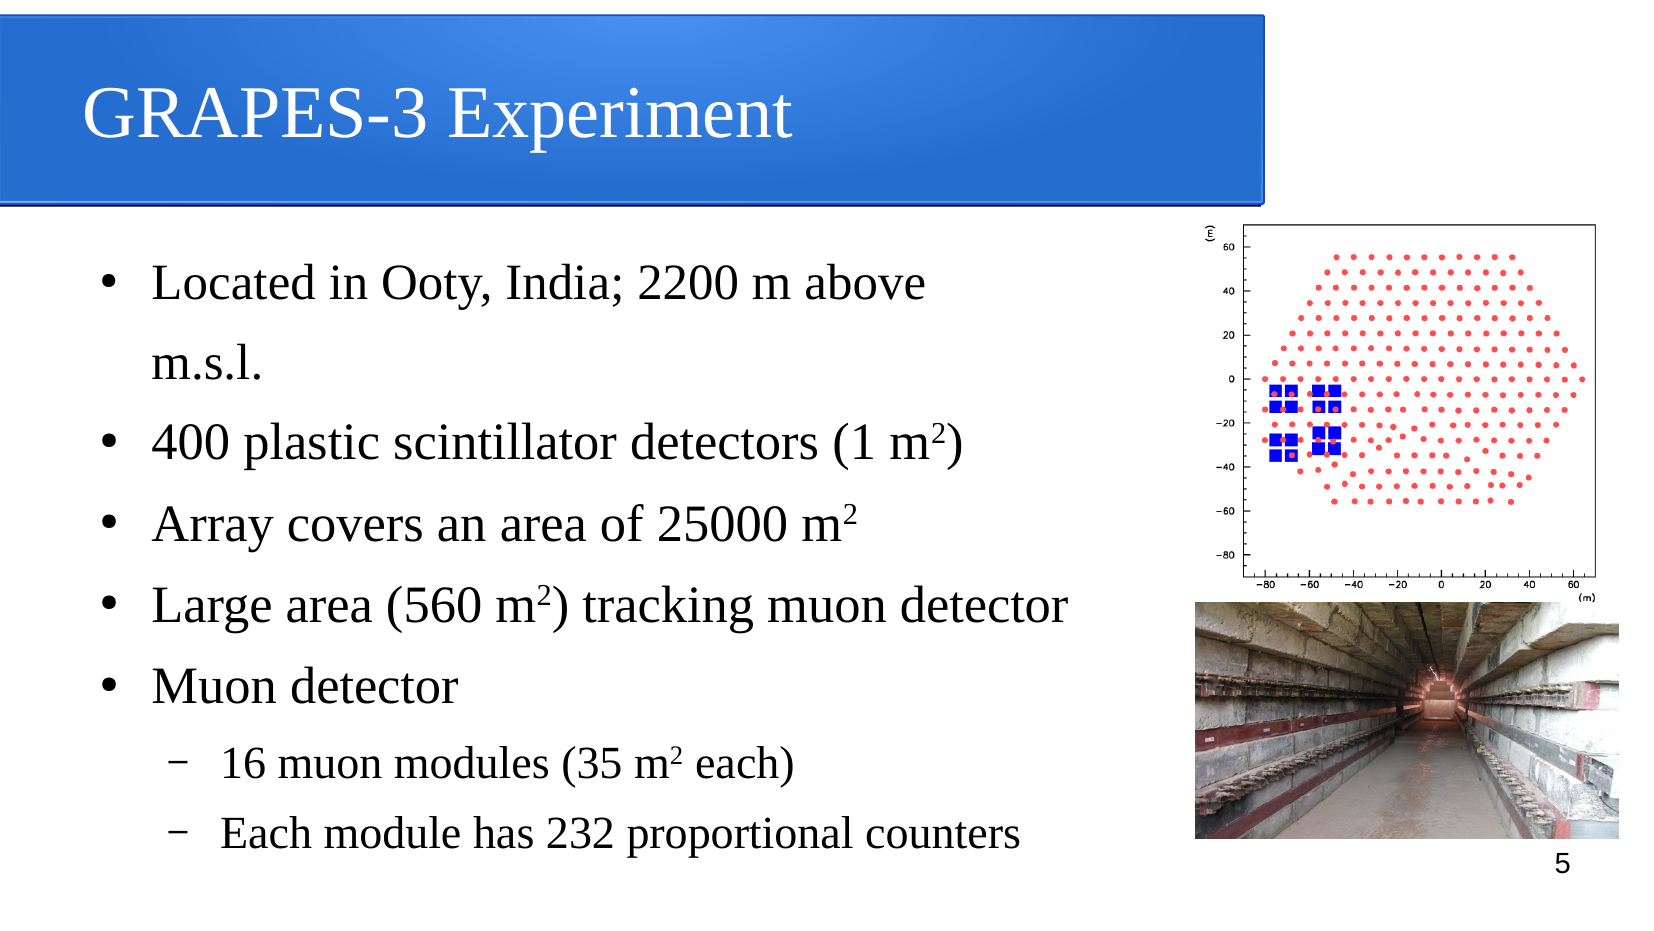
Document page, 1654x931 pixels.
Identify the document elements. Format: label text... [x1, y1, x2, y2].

list Located in Ooty, India; 2200 m above m.s.l. 400 plastic scintillator detectors (1 m2) Array covers an area of 25000 m2 Large area (560 m2) tracking muon detector Muon detector 16 muon modules (35 m2 each) Each module has 232 proportional counters [82, 253, 1571, 864]
picture [1195, 224, 1619, 839]
title GRAPES-3 Experiment [82, 35, 1235, 189]
